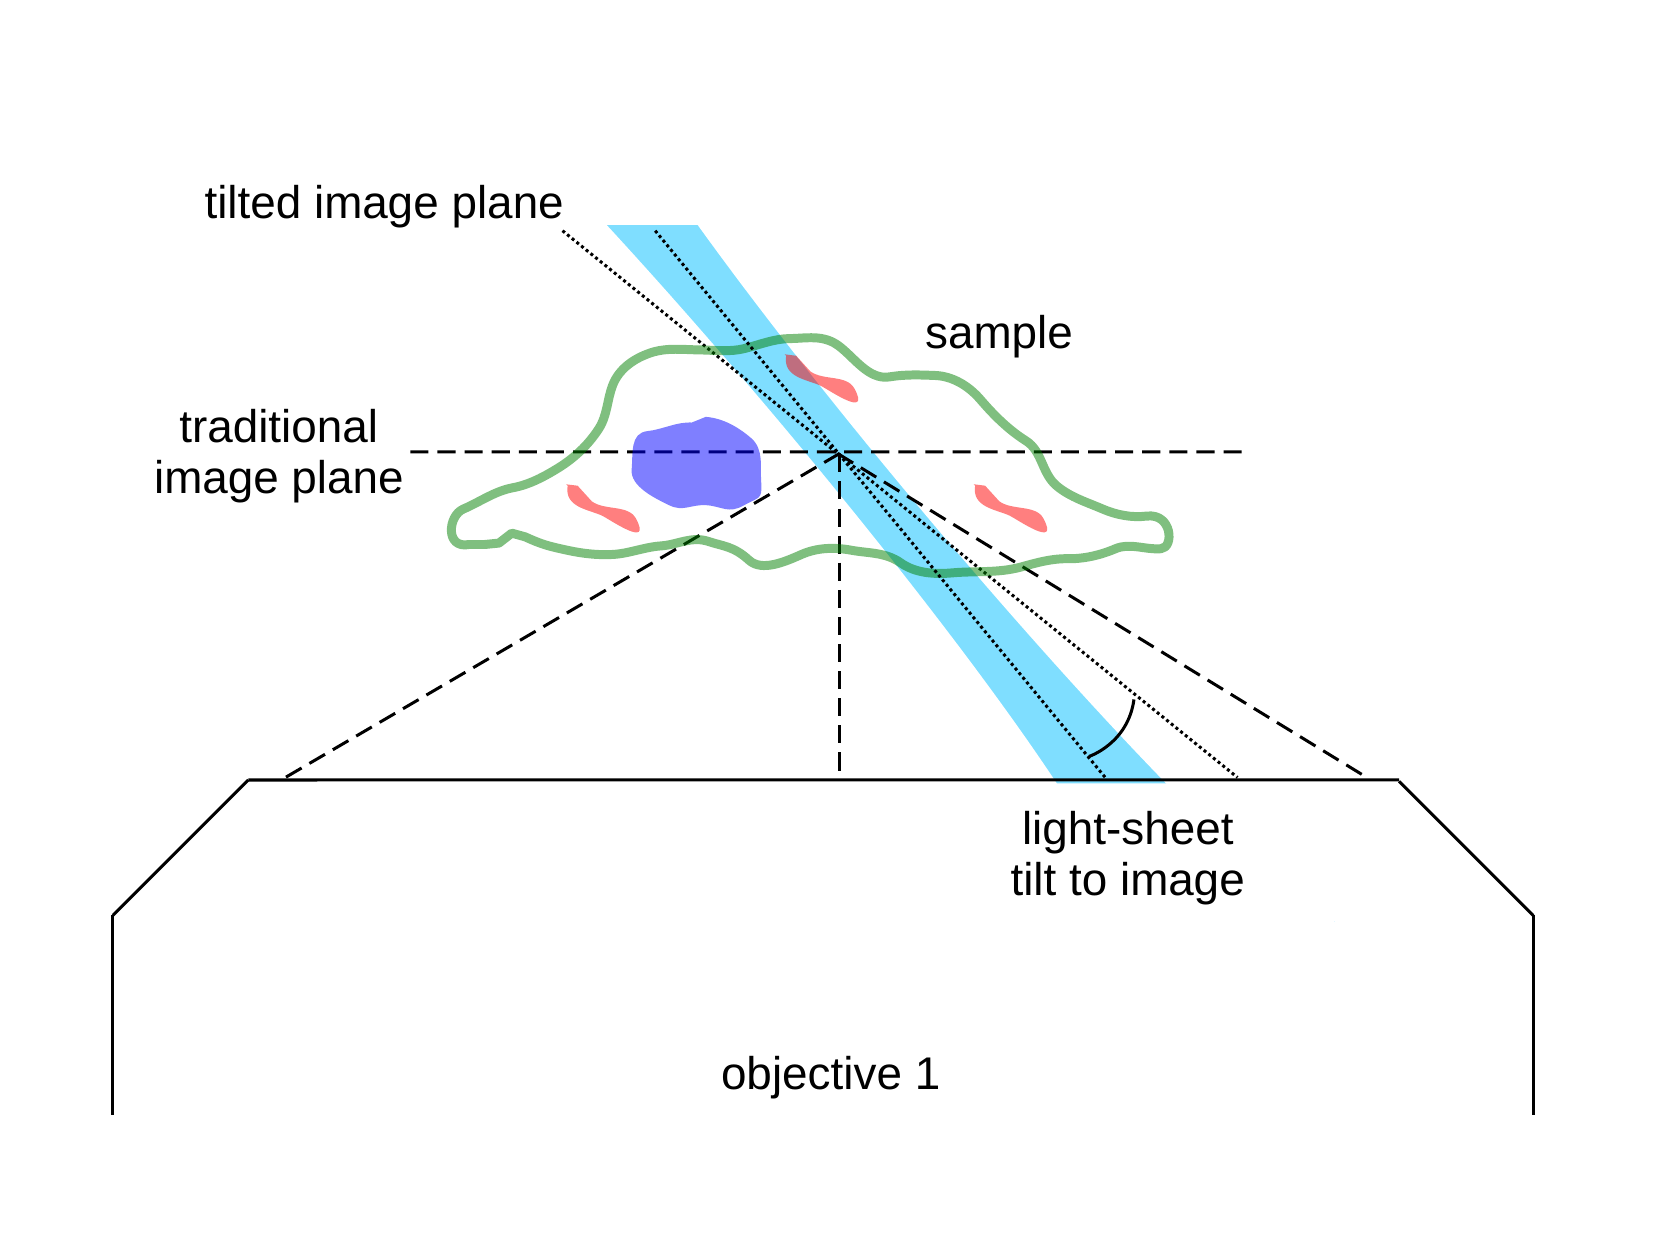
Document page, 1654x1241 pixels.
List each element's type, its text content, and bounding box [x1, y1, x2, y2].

text_box [0, 0, 1654, 1238]
text_box sample [882, 299, 1116, 381]
text_box traditional image plane [132, 393, 426, 614]
text_box light-sheet tilt to image [980, 795, 1276, 965]
text_box tilted image plane [155, 169, 613, 249]
text_box objective 1 [640, 1040, 1021, 1112]
